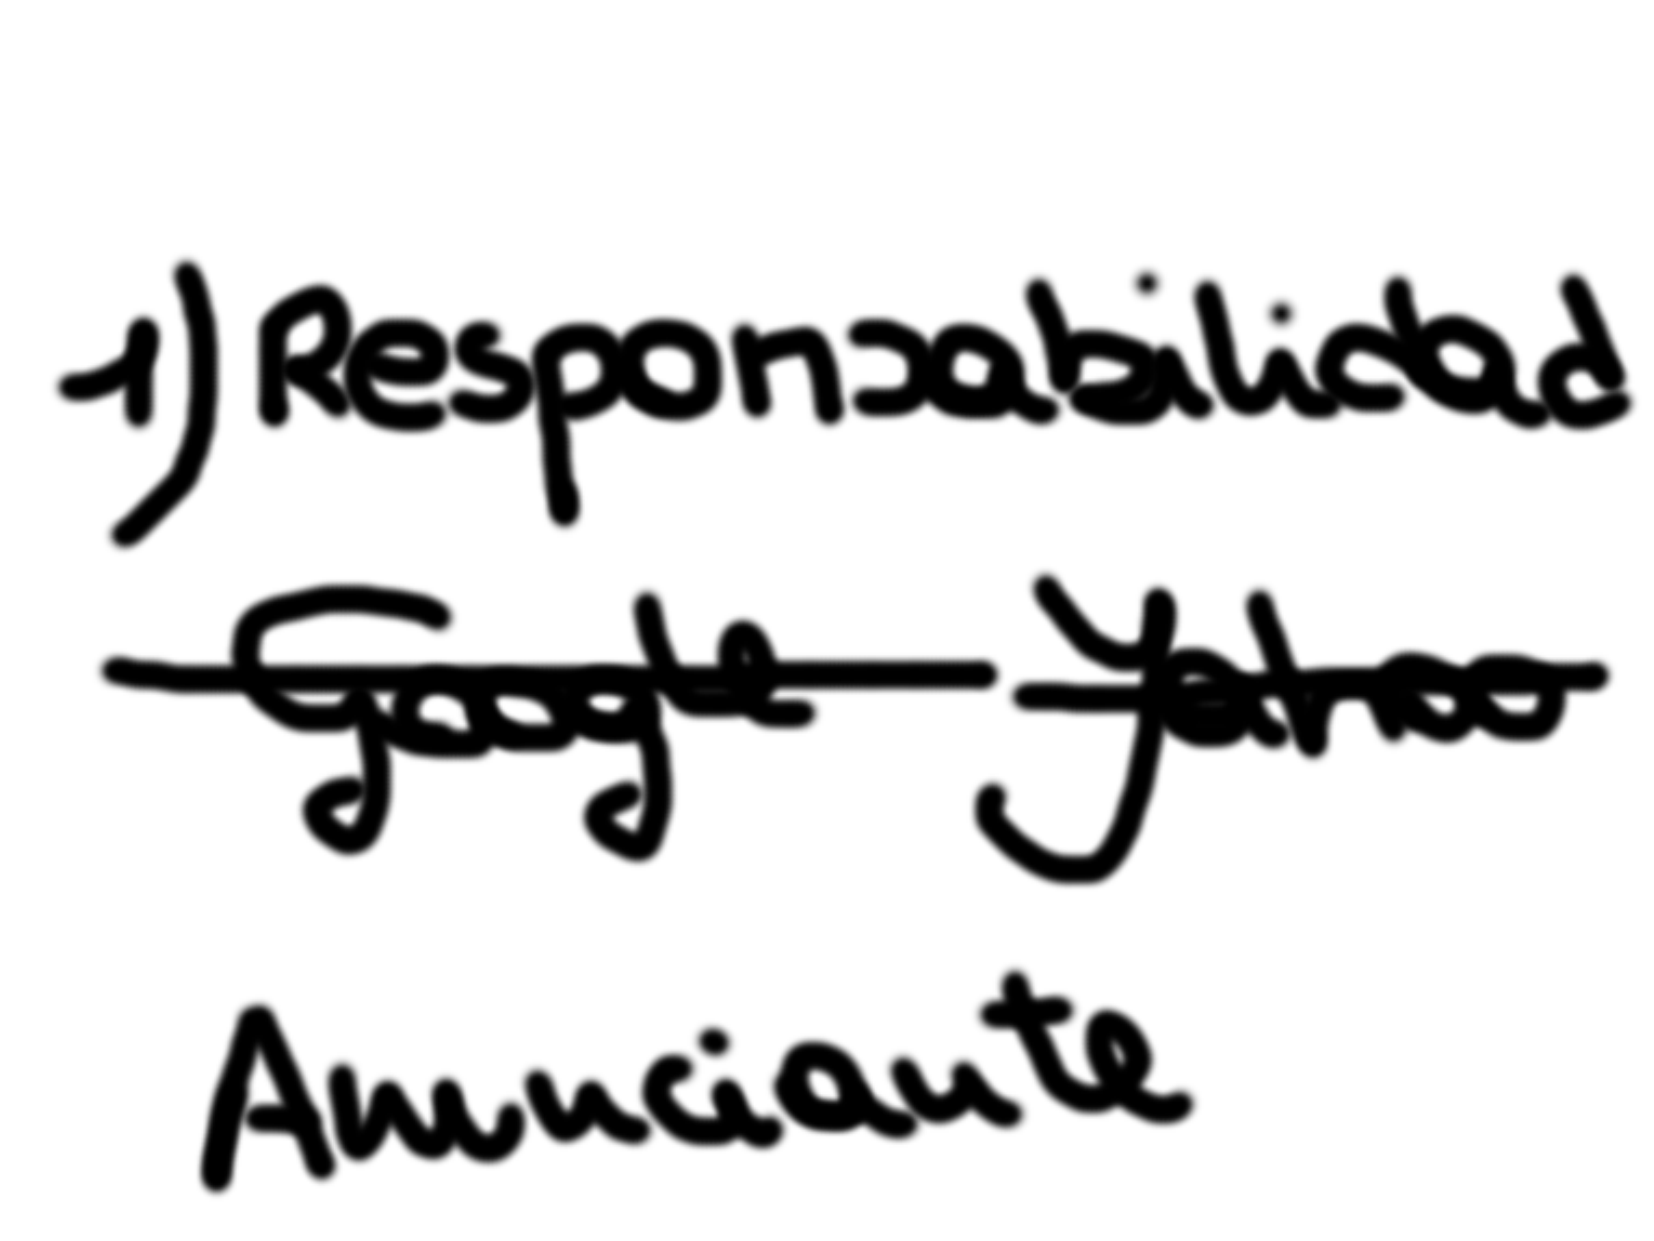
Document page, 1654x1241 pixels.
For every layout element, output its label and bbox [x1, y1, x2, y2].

picture [0, 165, 1654, 1241]
